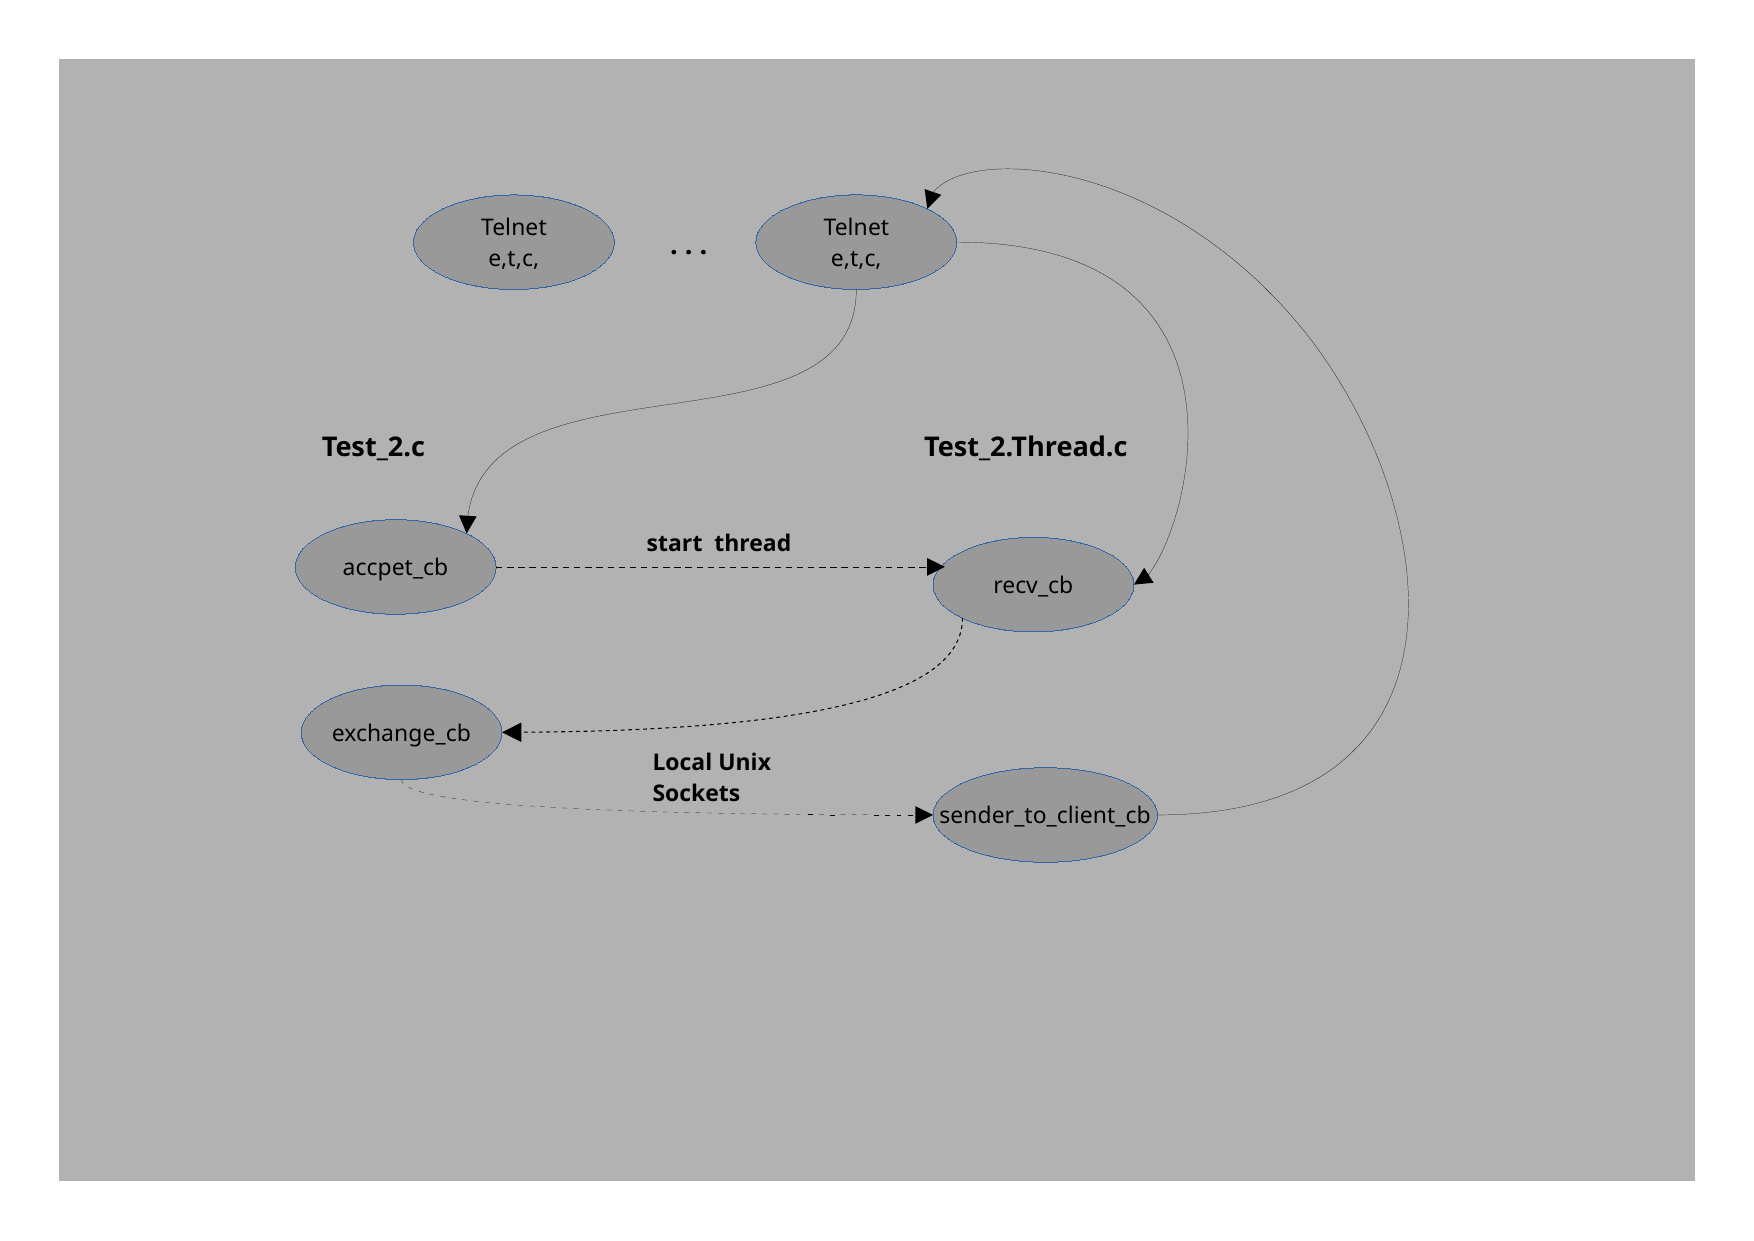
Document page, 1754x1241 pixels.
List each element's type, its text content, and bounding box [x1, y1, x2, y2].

text_box Telnet e,t,c, [413, 194, 615, 290]
text_box Test_2.Thread.c [909, 420, 1146, 496]
text_box exchange_cb [301, 685, 502, 780]
text_box Test_2.c [474, 475, 485, 496]
text_box Local Unix Sockets [637, 738, 851, 805]
text_box sender_to_client_cb [933, 767, 1158, 863]
text_box Telnet e,t,c, [755, 194, 957, 290]
text_box Test_2.c [307, 420, 485, 496]
text_box start thread [631, 519, 845, 586]
text_box . . . [655, 218, 727, 264]
text_box recv_cb [933, 537, 1134, 632]
text_box accpet_cb [295, 519, 497, 615]
